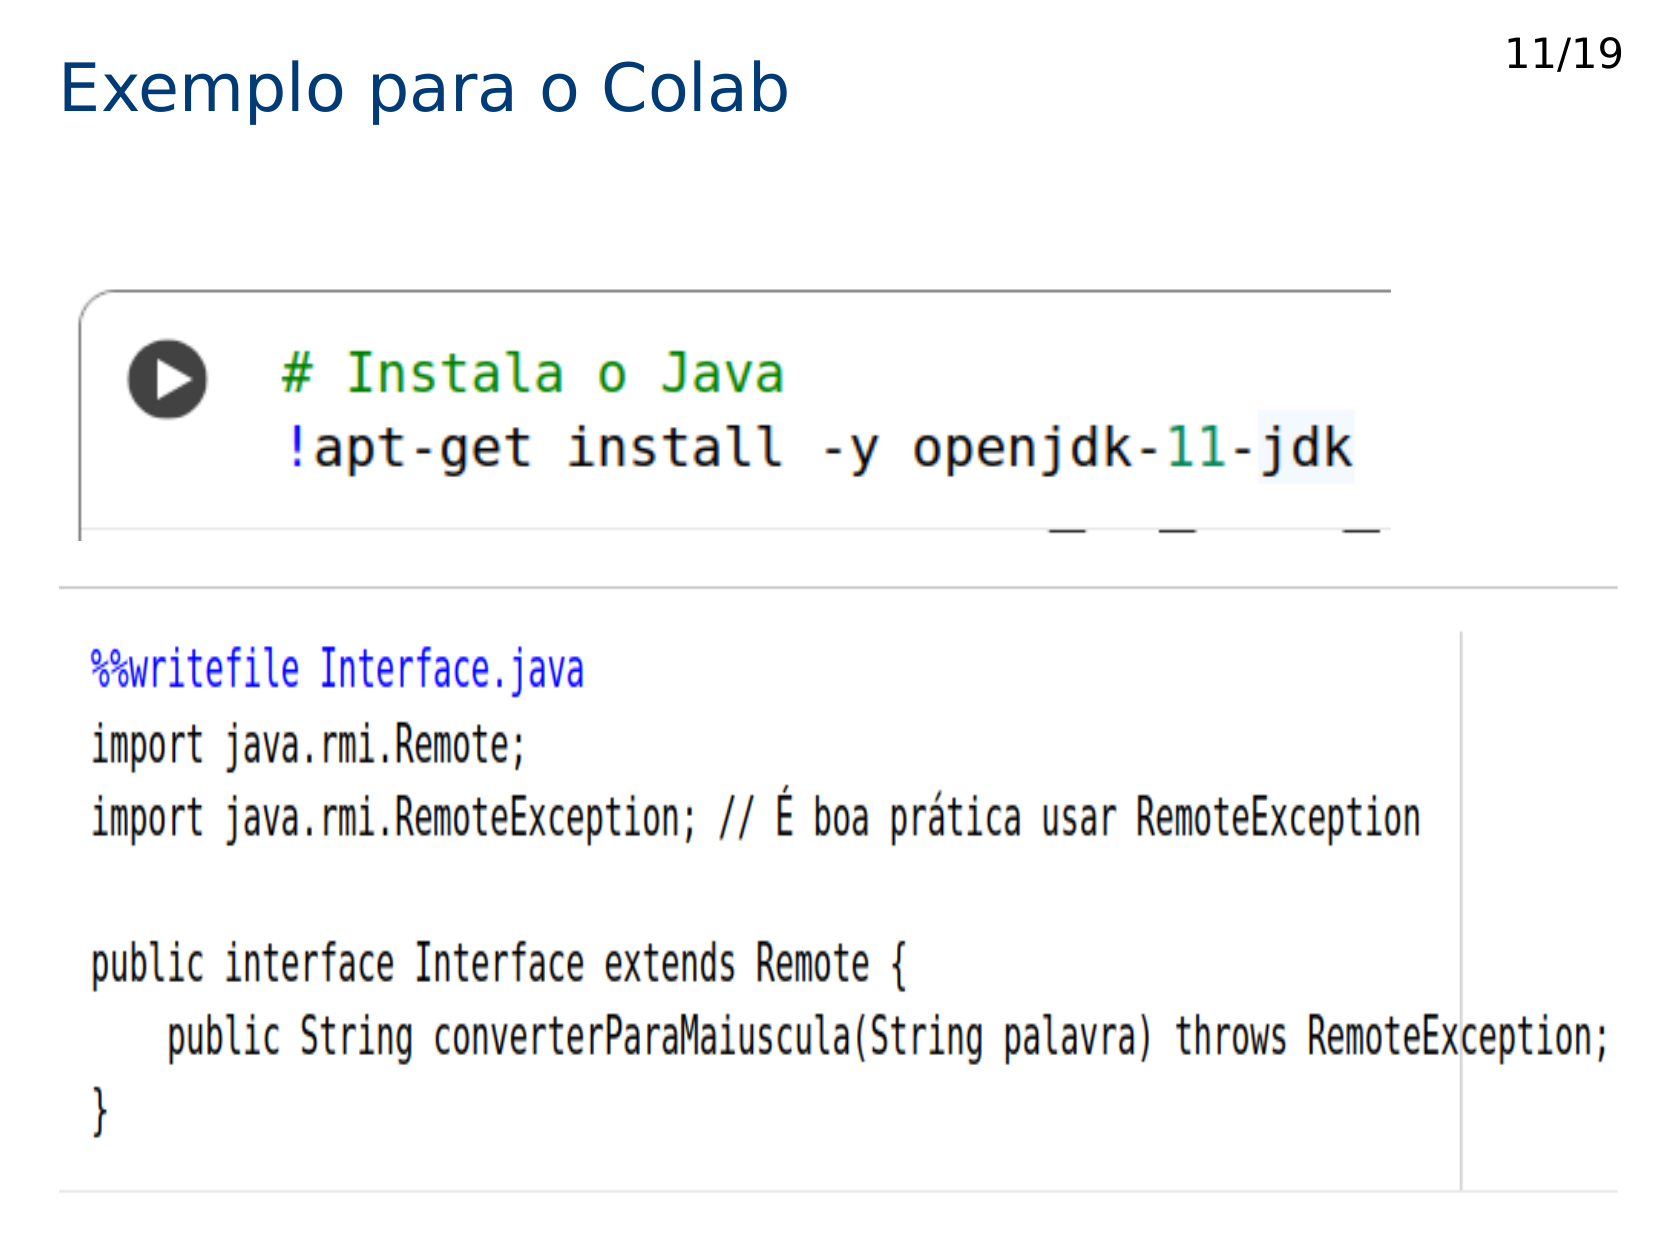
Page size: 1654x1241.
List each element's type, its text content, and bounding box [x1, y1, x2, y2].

title Exemplo para o Colab [59, 29, 1506, 148]
picture [59, 573, 1618, 1211]
picture [59, 265, 1391, 541]
